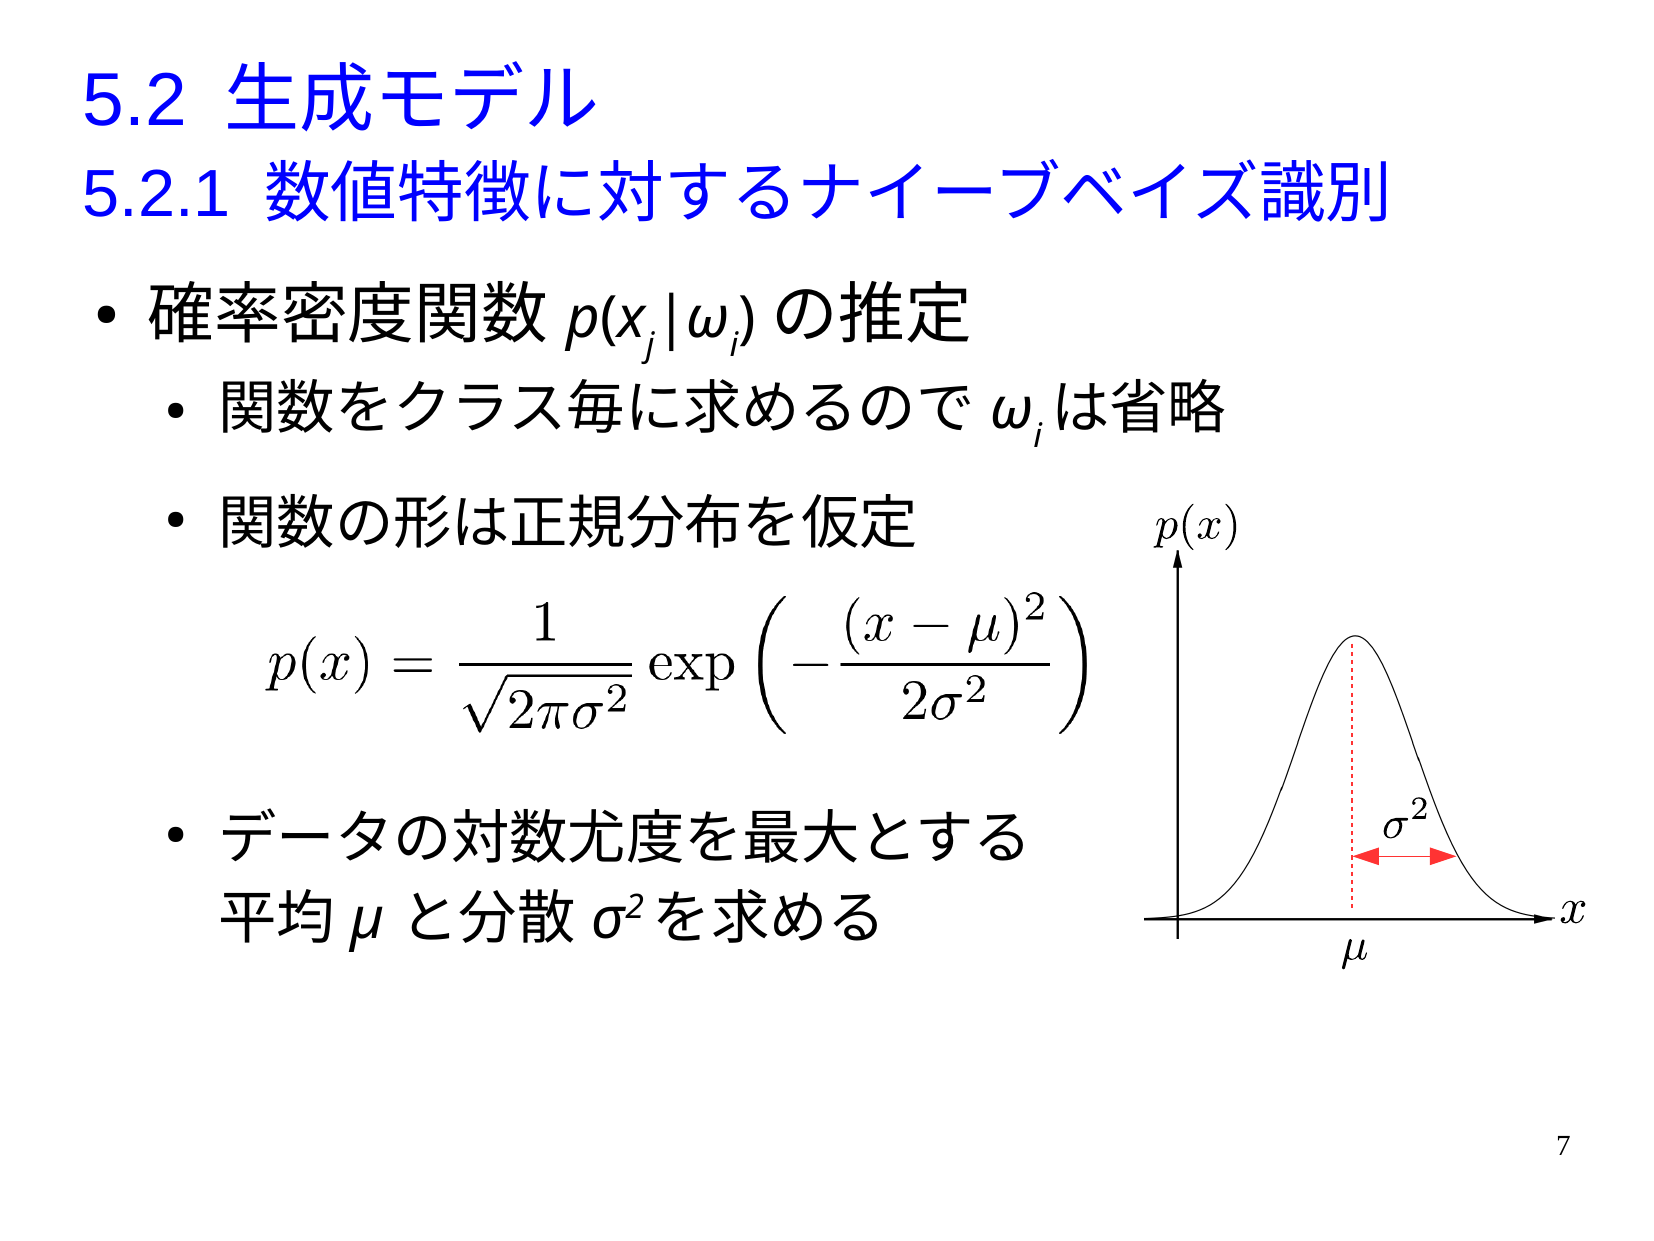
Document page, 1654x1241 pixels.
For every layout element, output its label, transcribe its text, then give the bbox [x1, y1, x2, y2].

picture [1144, 501, 1555, 970]
text_box [1559, 900, 1586, 924]
picture [265, 592, 1087, 734]
list 確率密度関数p(xj|ωi)の推定 関数をクラス毎に求めるのでωiは省略 関数の形は正規分布を仮定 データの対数尤度を最大とする 平均μと分散σ2を求める [76, 265, 1565, 977]
title 5.2 生成モデル 5.2.1 数値特徴に対するナイーブベイズ識別 [82, 58, 1571, 237]
